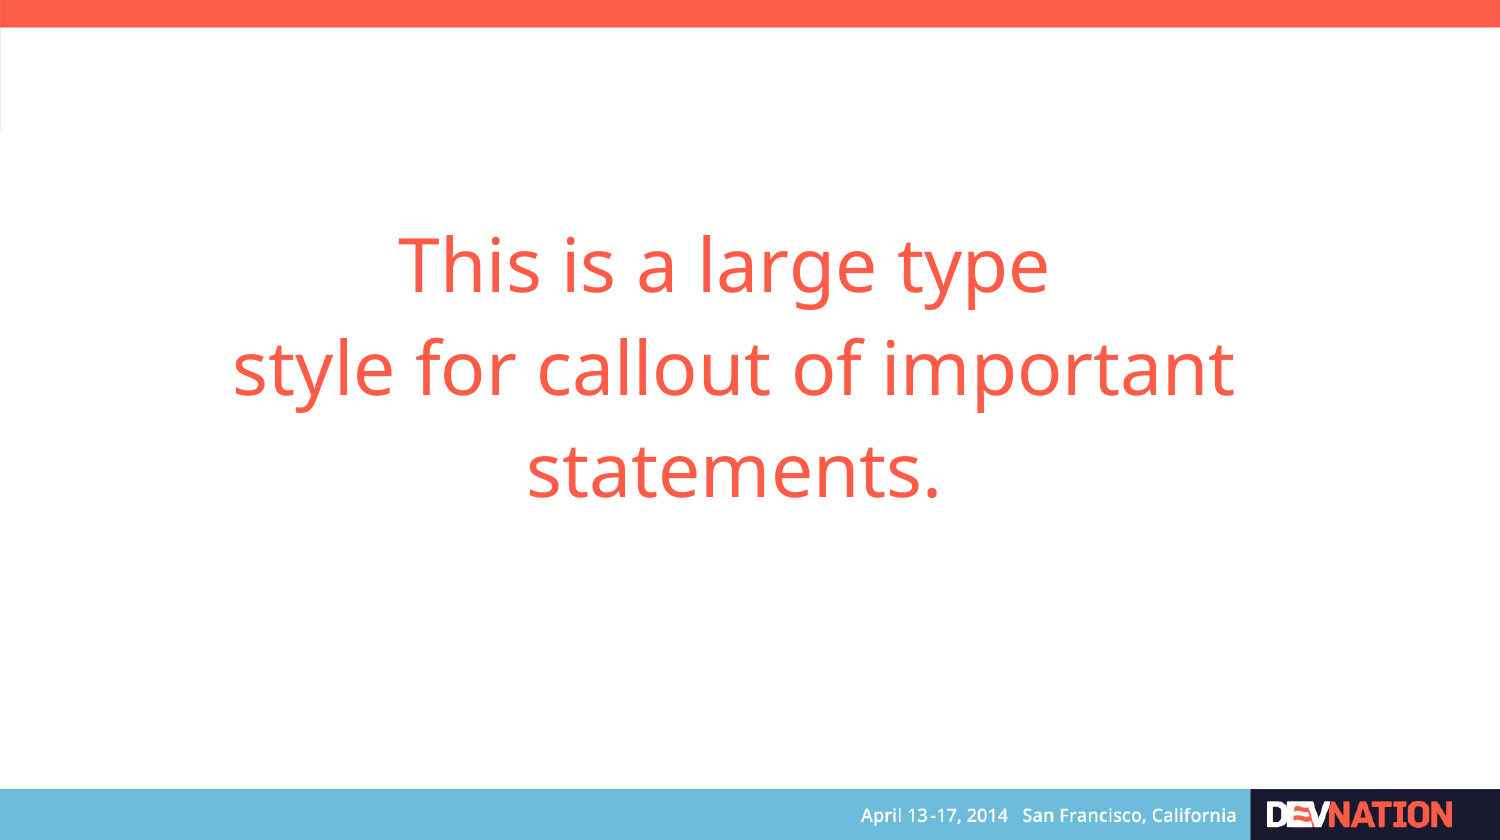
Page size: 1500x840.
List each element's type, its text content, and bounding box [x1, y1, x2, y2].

picture [0, 0, 1500, 840]
subtitle This is a large type style for callout of important statements. [74, 122, 1395, 610]
